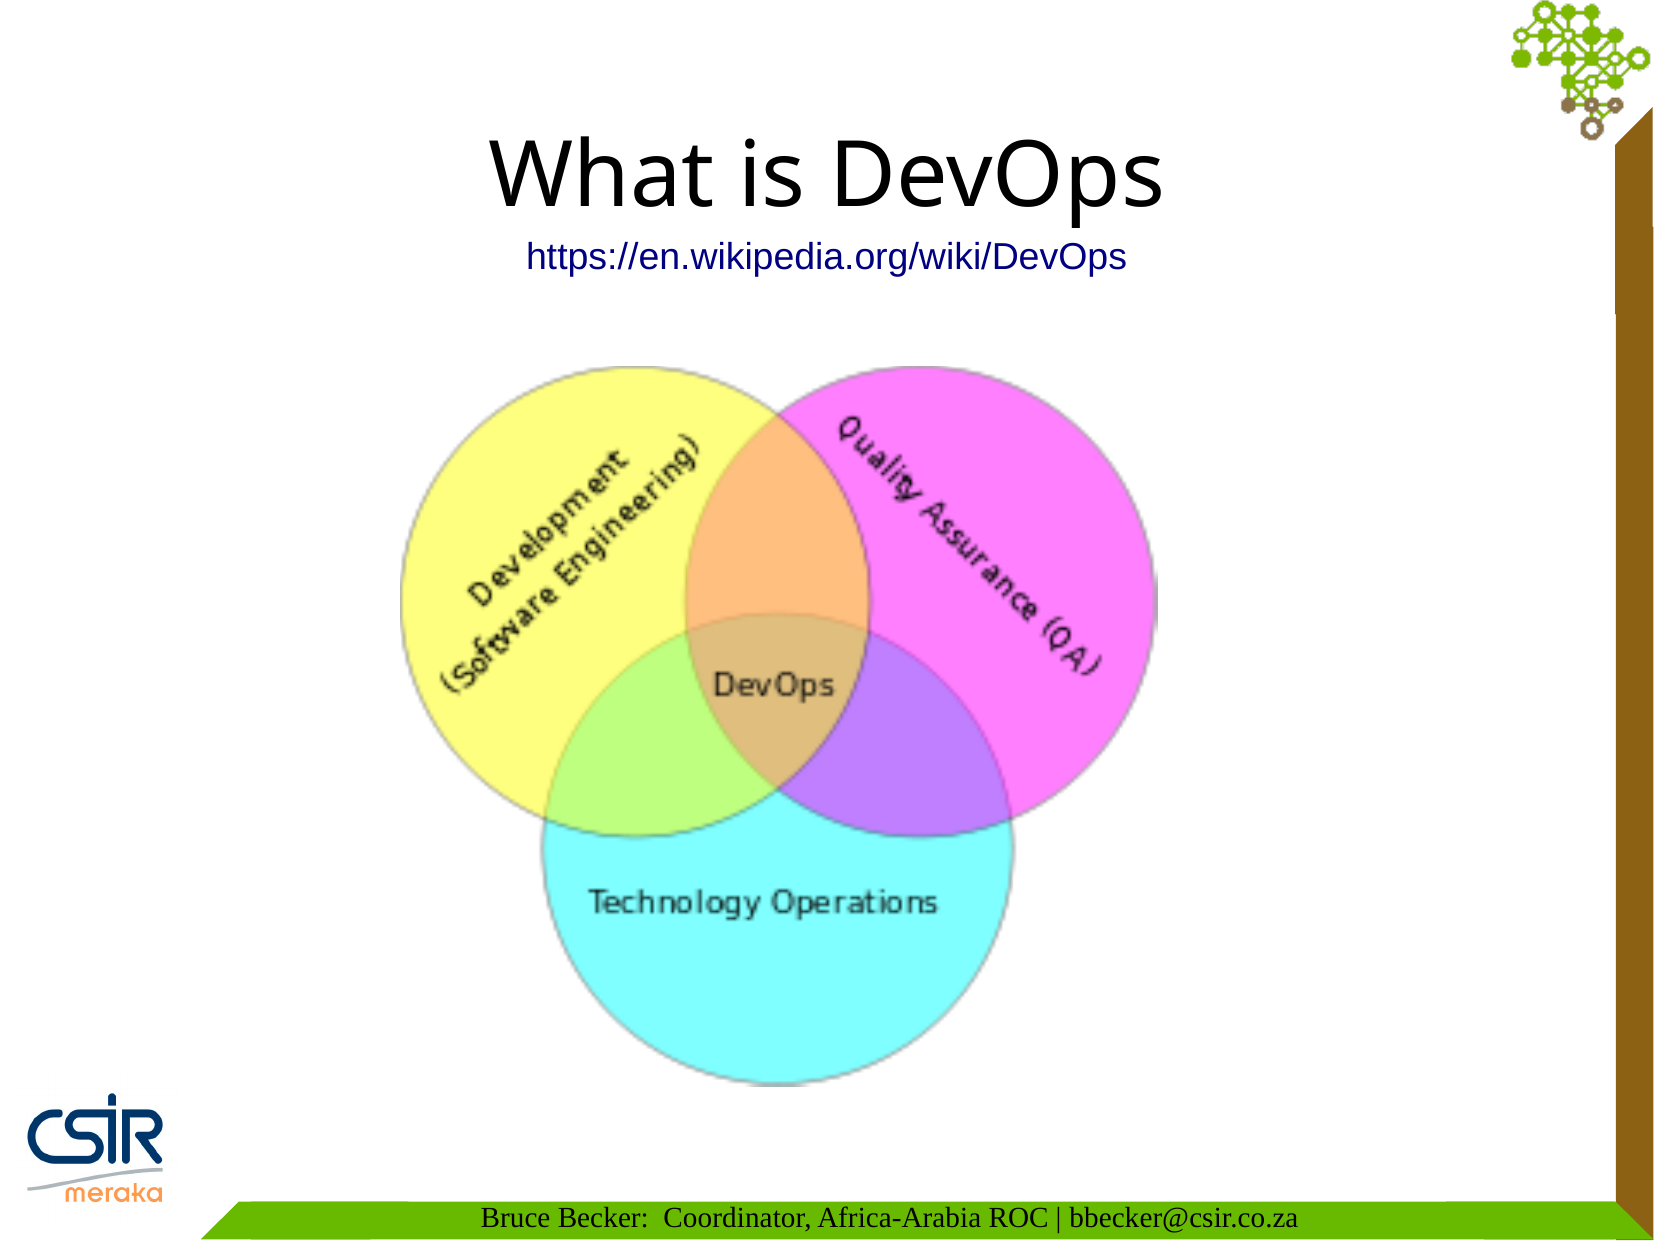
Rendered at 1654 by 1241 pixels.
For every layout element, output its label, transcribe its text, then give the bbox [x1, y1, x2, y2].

text_box https://en.wikipedia.org/wiki/DevOps [511, 228, 1143, 286]
picture [400, 366, 1158, 1087]
picture [12, 1074, 178, 1225]
title What is DevOps [82, 67, 1571, 275]
picture [1503, 0, 1654, 144]
